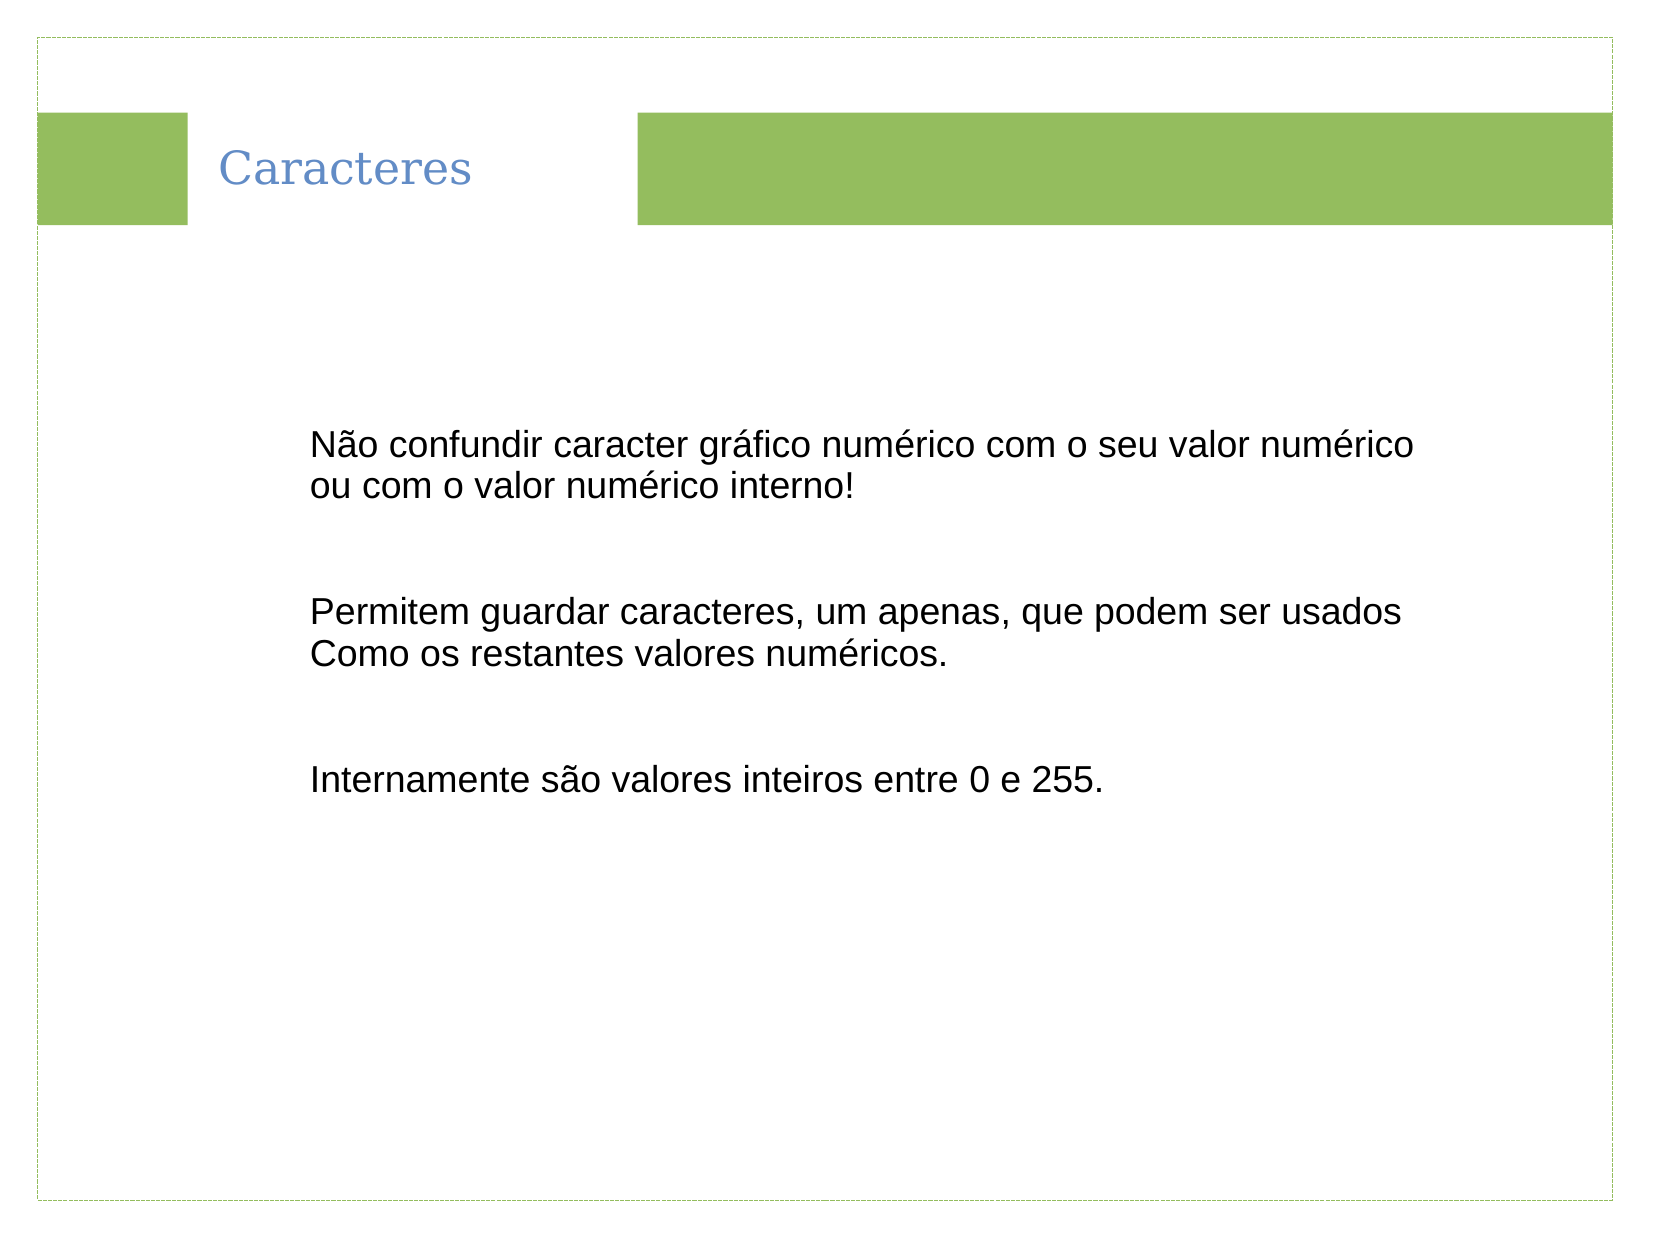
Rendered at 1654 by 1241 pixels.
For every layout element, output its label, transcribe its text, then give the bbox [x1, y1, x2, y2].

text_box [37, 112, 188, 226]
text_box [637, 112, 1613, 226]
text_box Não confundir caracter gráfico numérico com o seu valor numérico ou com o valor numérico interno! Permitem guardar caracteres, um apenas, que podem ser usados Como os restantes valores numéricos. Internamente são valores inteiros entre 0 e 255. [295, 415, 1432, 809]
text_box Caracteres [203, 134, 489, 203]
